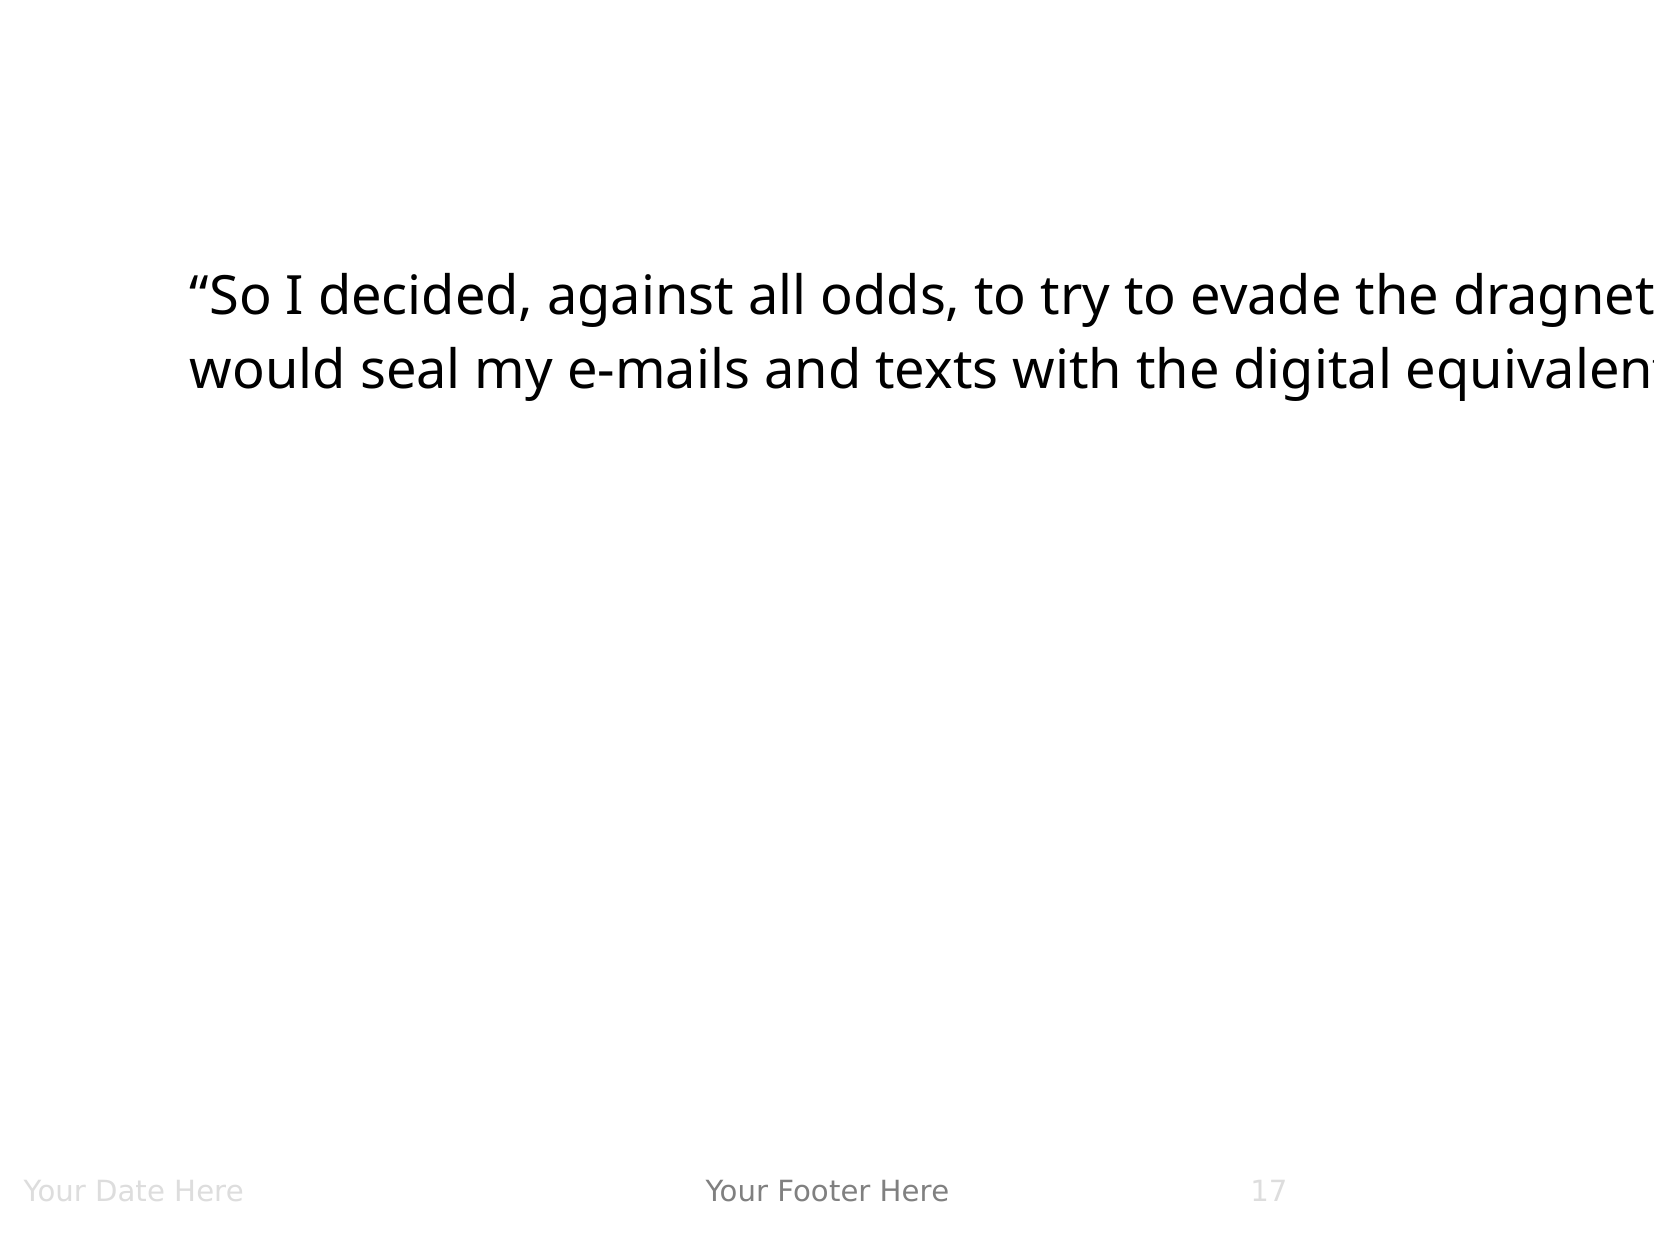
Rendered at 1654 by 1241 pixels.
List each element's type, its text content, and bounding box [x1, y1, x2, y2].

text_box Your Date Here [23, 1172, 409, 1241]
text_box “So I decided, against all odds, to try to evade the dragnets. I would attempt to avoid being monitored during everyday activities such as reading and shopping. I would obscure my location—at home and while out and about. I would seal my e-mails and texts with the digital equivalent of hot wax. I would find ways to freely associate with people and ideas.” (p.65) [175, 249, 1495, 841]
text_box Your Footer Here [565, 1172, 1090, 1241]
text_box [1250, 1172, 1636, 1241]
